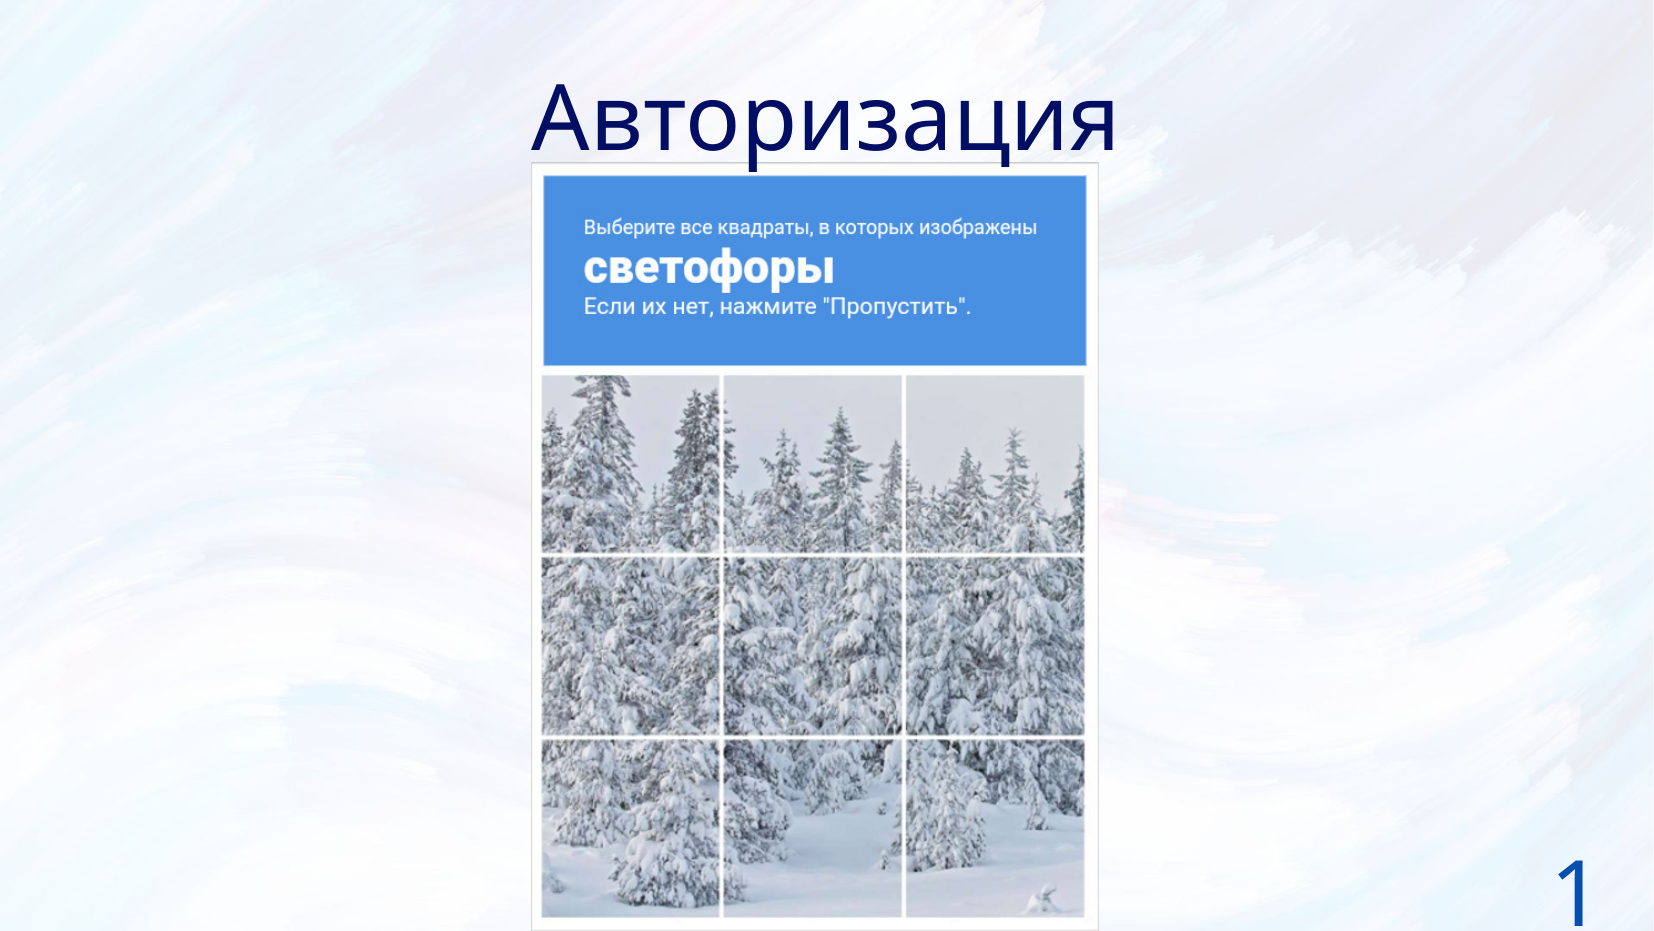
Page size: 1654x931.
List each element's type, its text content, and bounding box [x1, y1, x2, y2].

title Авторизация [82, 37, 1571, 193]
text_box 11 [1535, 820, 1654, 931]
picture [0, 0, 1654, 931]
